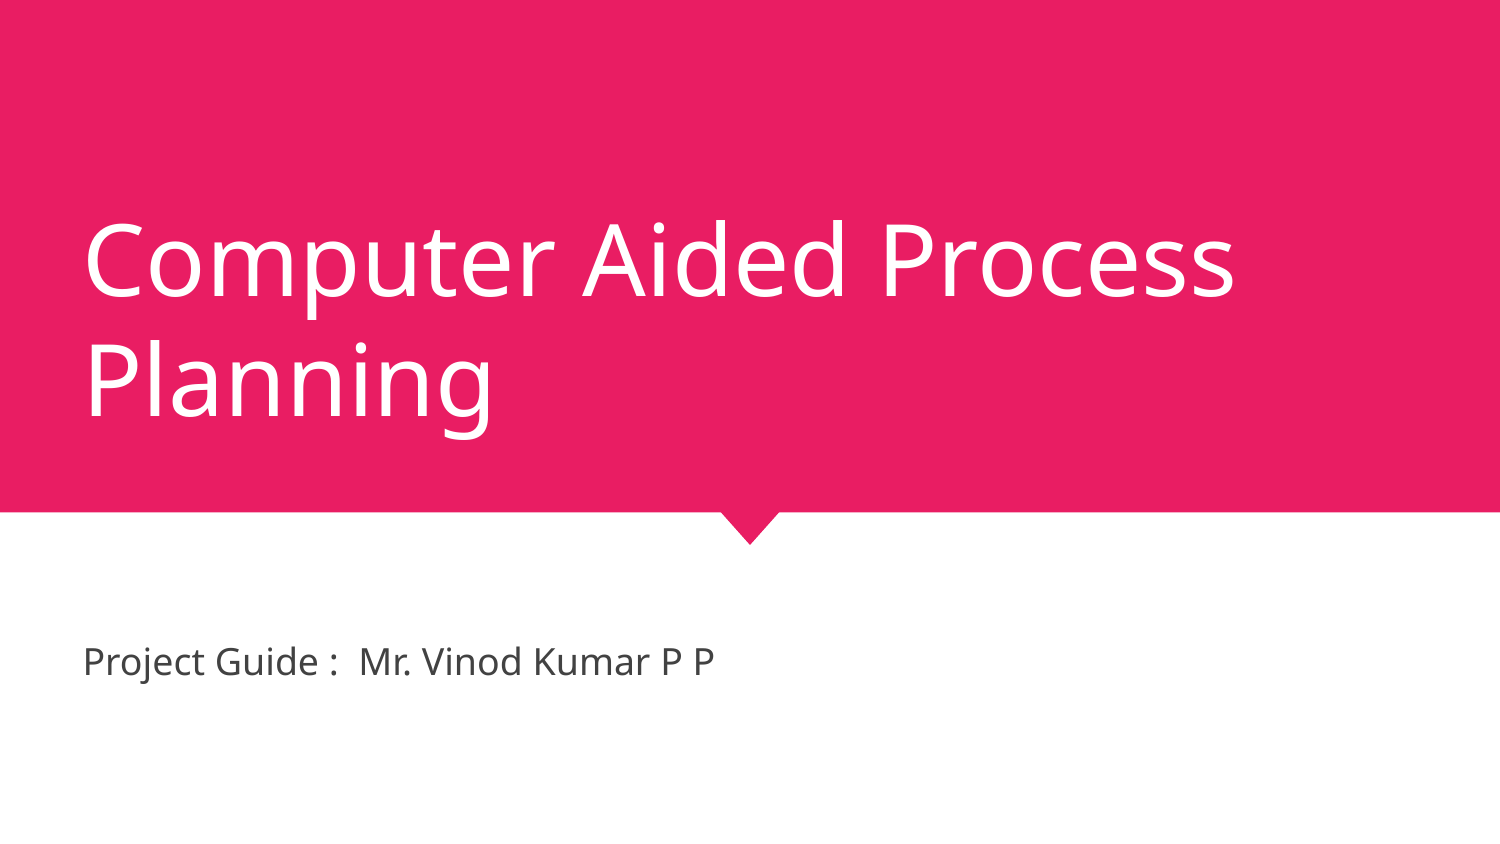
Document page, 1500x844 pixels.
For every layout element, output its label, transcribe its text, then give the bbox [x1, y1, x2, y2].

title Computer Aided Process Planning [67, 105, 1427, 452]
subtitle Project Guide : Mr. Vinod Kumar P P [67, 557, 1427, 765]
